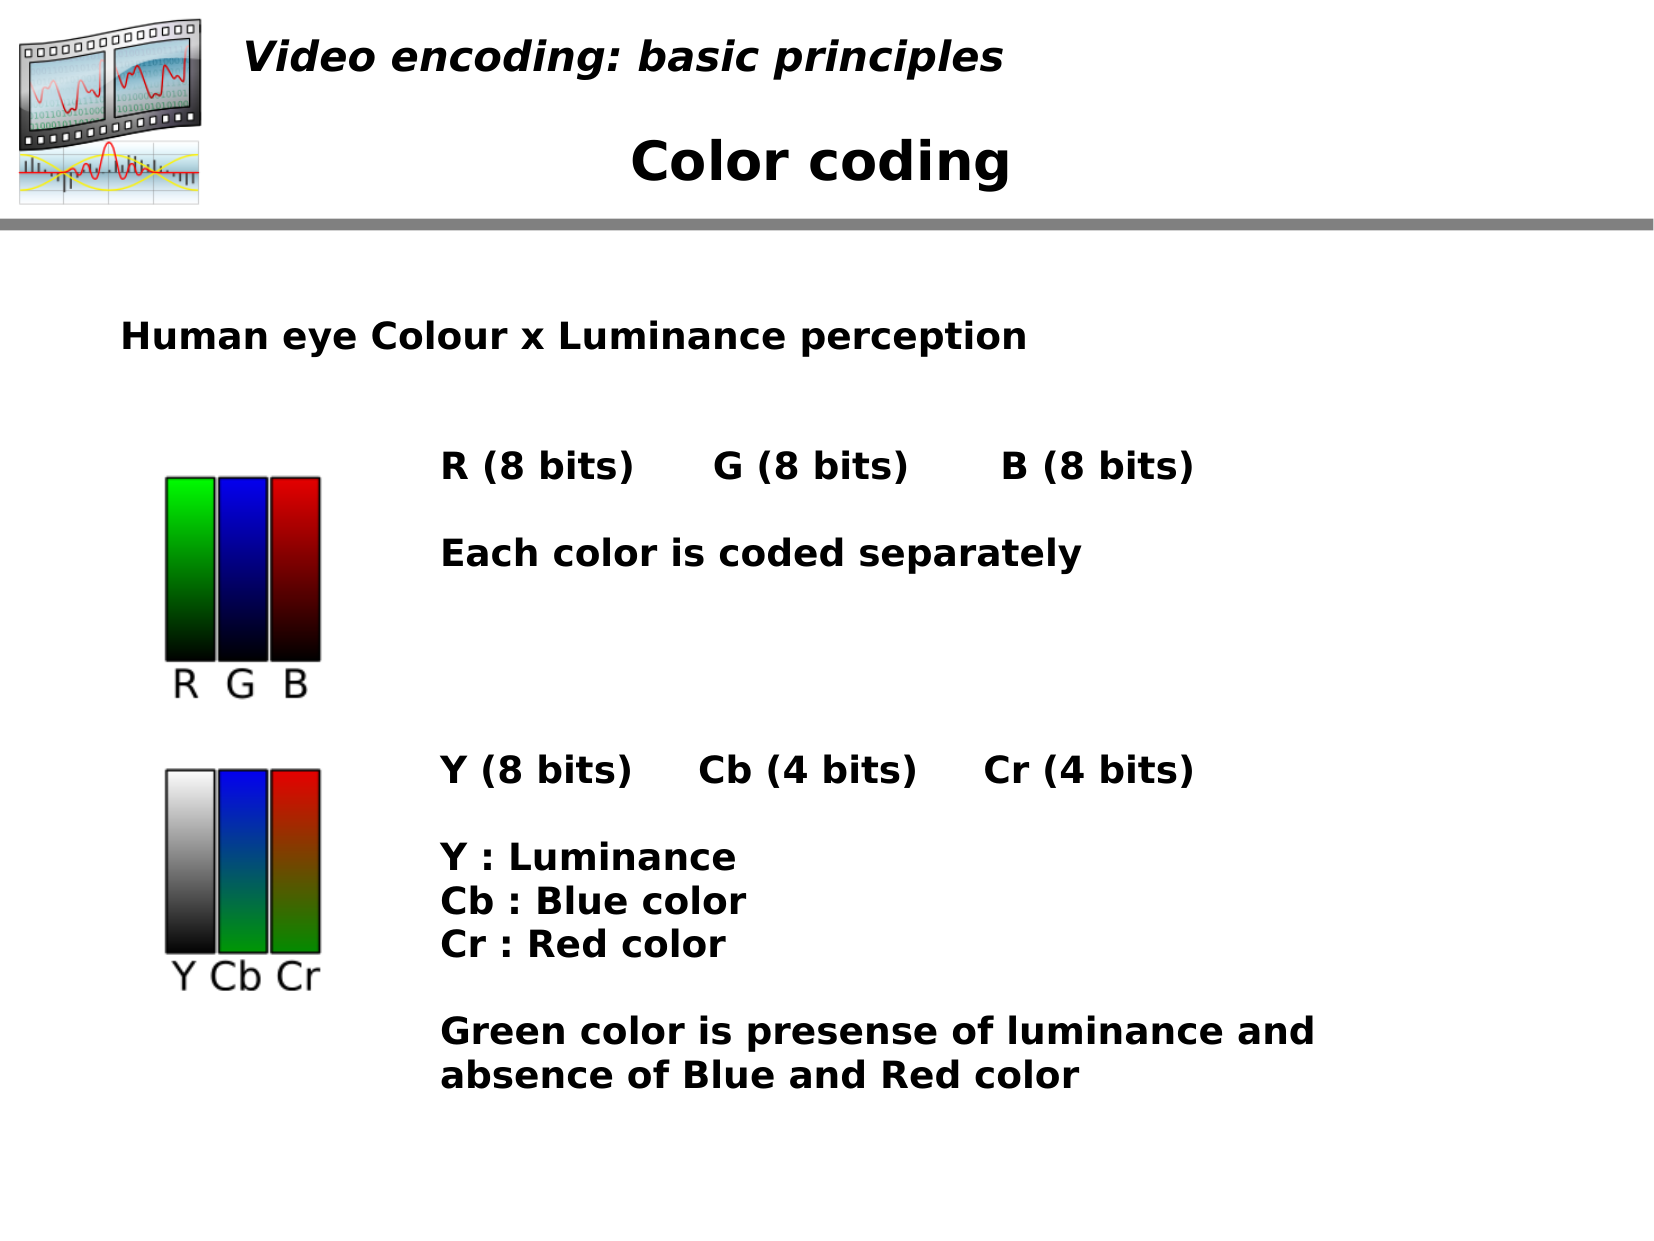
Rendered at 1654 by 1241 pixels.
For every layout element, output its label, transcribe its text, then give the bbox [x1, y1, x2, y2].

text_box R (8 bits) G (8 bits) B (8 bits) Each color is coded separately Y (8 bits) Cb (4 bits) Cr (4 bits) Y : Luminance Cb : Blue color Cr : Red color Green color is presense of luminance and absence of Blue and Red color [425, 437, 1465, 1149]
text_box Color coding [615, 122, 1028, 201]
picture [0, 2, 225, 218]
text_box [0, 218, 1654, 231]
picture [137, 454, 355, 1016]
text_box Video encoding: basic principles [228, 25, 1020, 89]
text_box Human eye Colour x Luminance perception [105, 307, 1044, 366]
